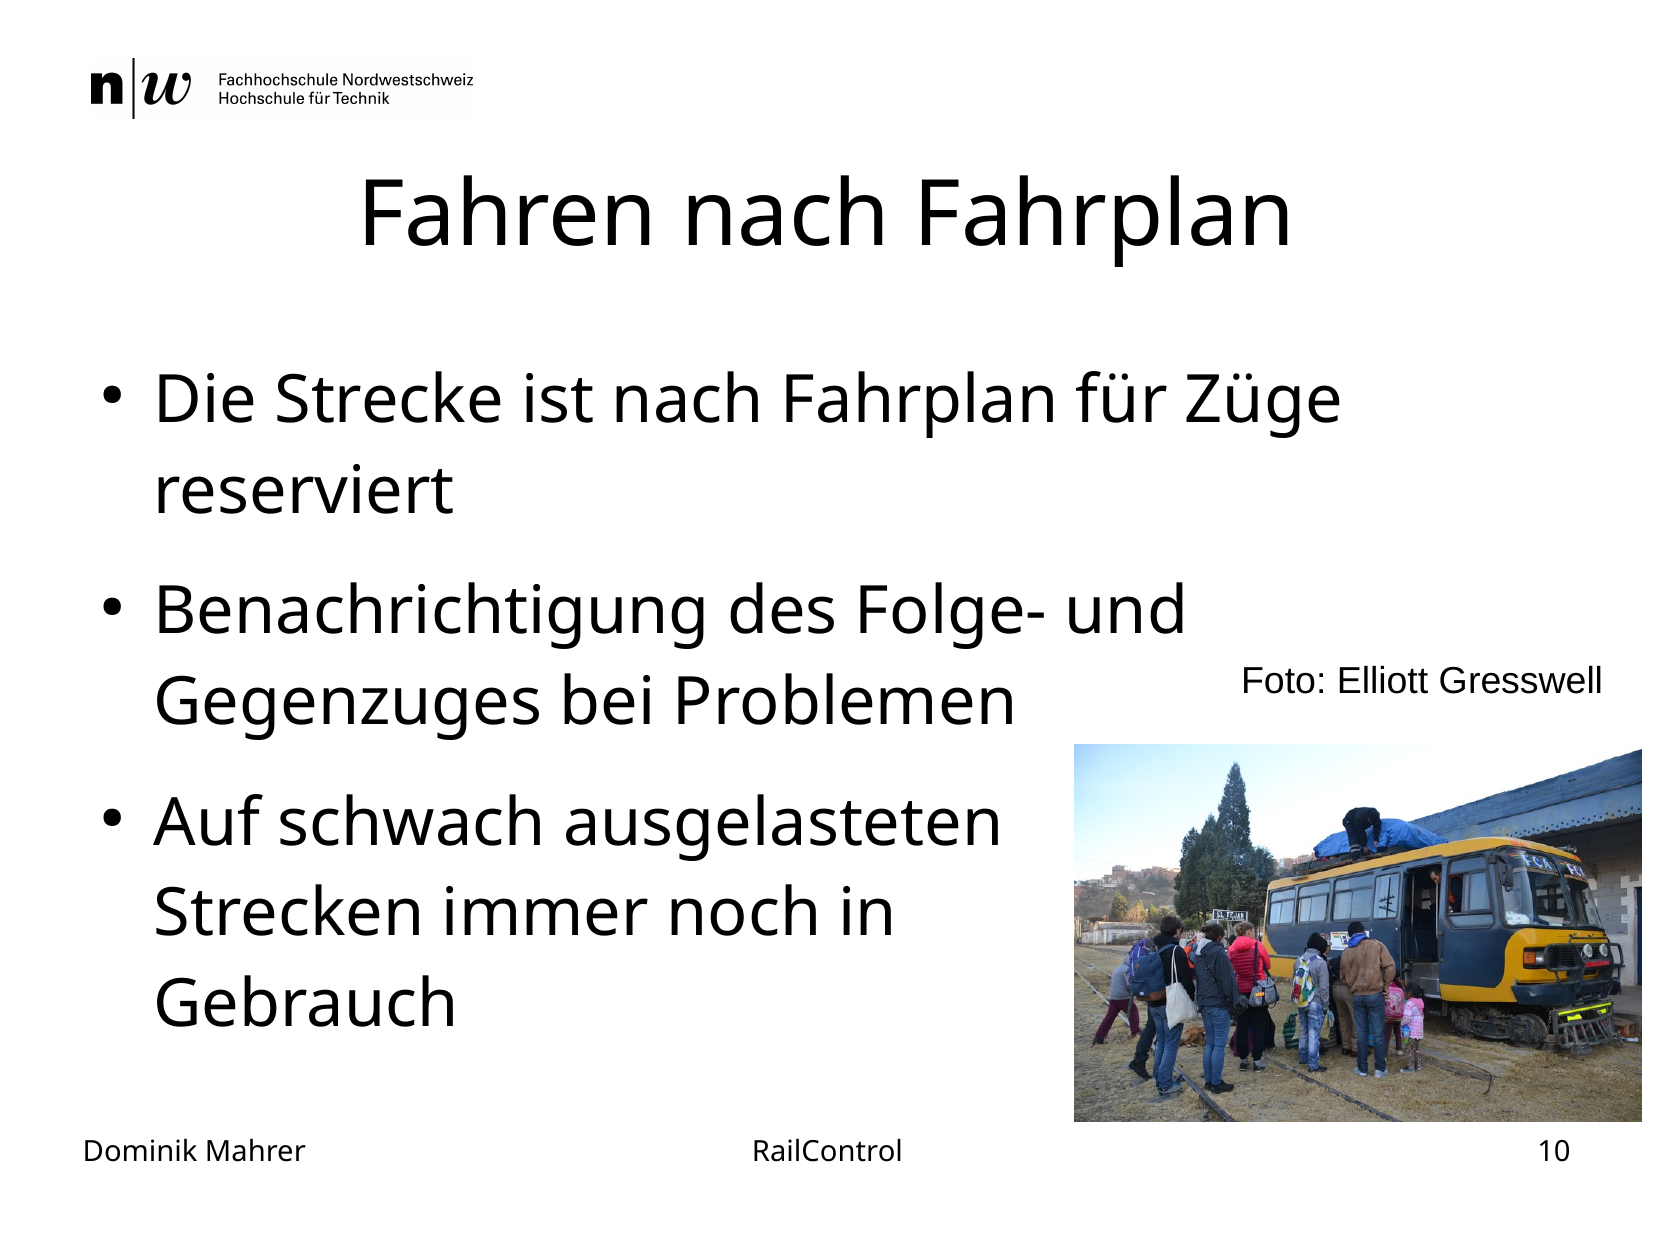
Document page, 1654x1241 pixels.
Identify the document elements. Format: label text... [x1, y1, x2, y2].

list Die Strecke ist nach Fahrplan für Züge reserviert Benachrichtigung des Folge- und Gegenzuges bei Problemen Auf schwach ausgelasteten Strecken immer noch in Gebrauch [82, 351, 1571, 1063]
text_box Foto: Elliott Gresswell [1226, 651, 1619, 709]
picture [1074, 744, 1642, 1123]
title Fahren nach Fahrplan [82, 153, 1571, 267]
picture [91, 58, 473, 119]
